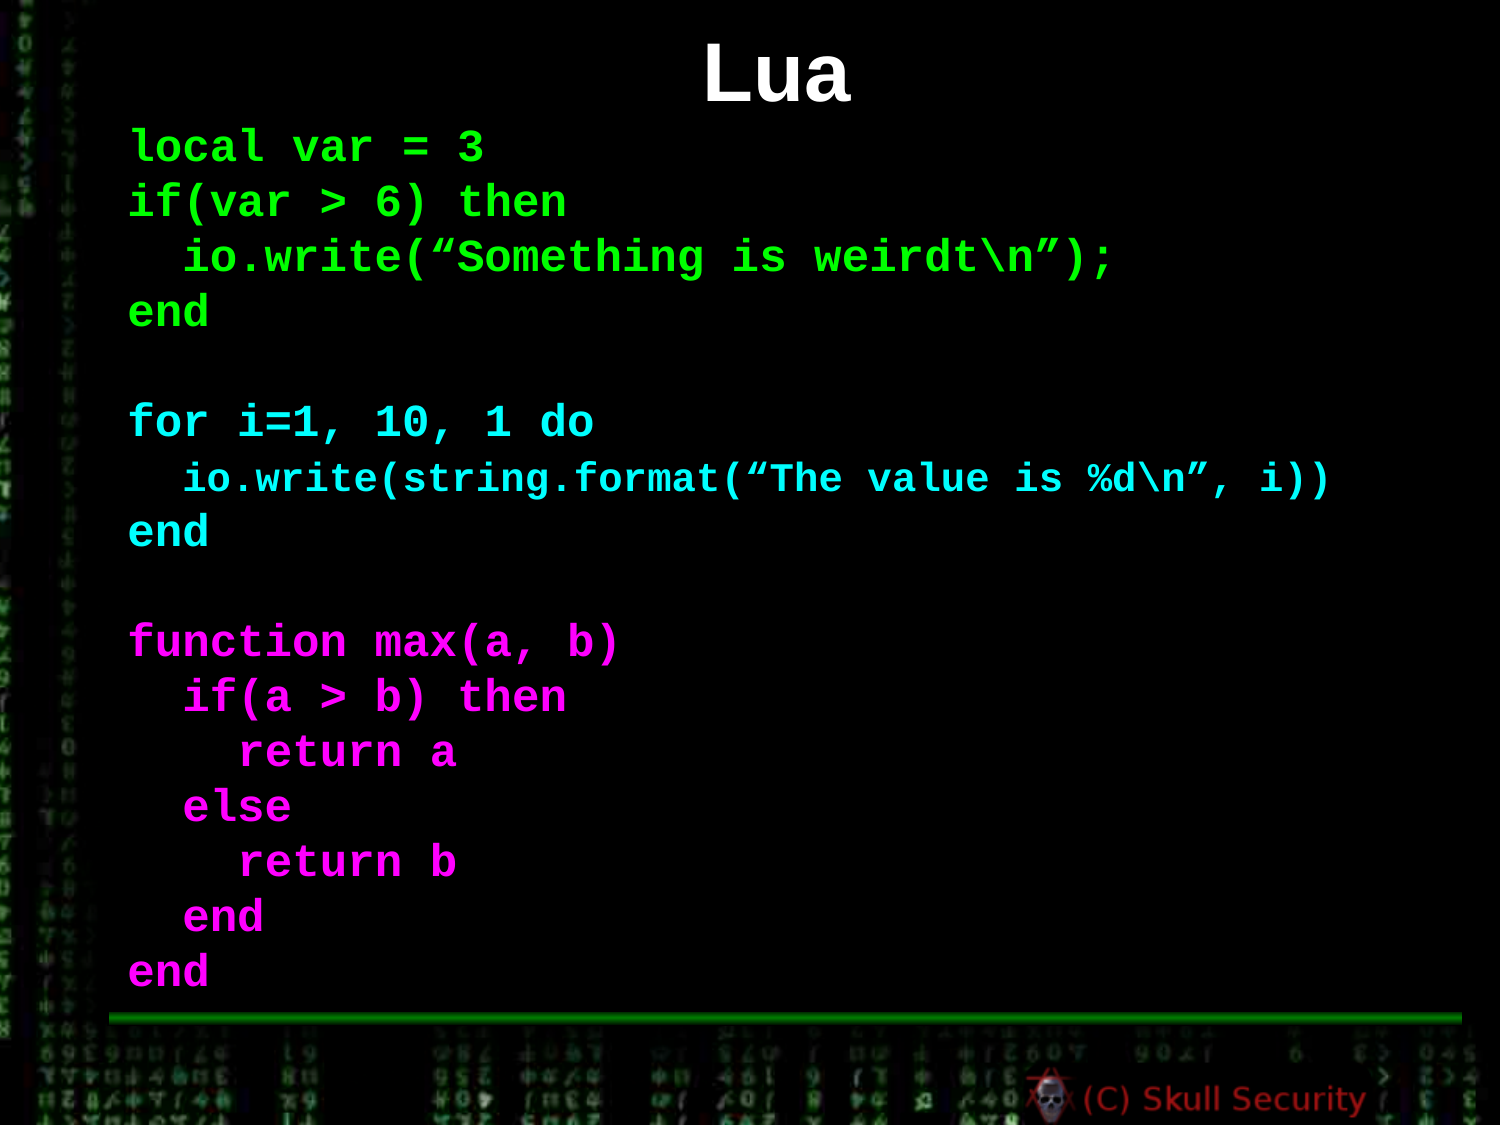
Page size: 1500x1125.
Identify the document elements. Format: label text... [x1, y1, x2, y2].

picture [0, 0, 1500, 1125]
title Lua [103, 5, 1450, 131]
text_box local var = 3 if(var > 6) then io.write(“Something is weirdt\n”); end for i=1, 10, 1 do io.write(string.format(“The value is %d\n”, i)) end function max(a, b) if(a > b) then return a else return b end end [112, 108, 1351, 1004]
